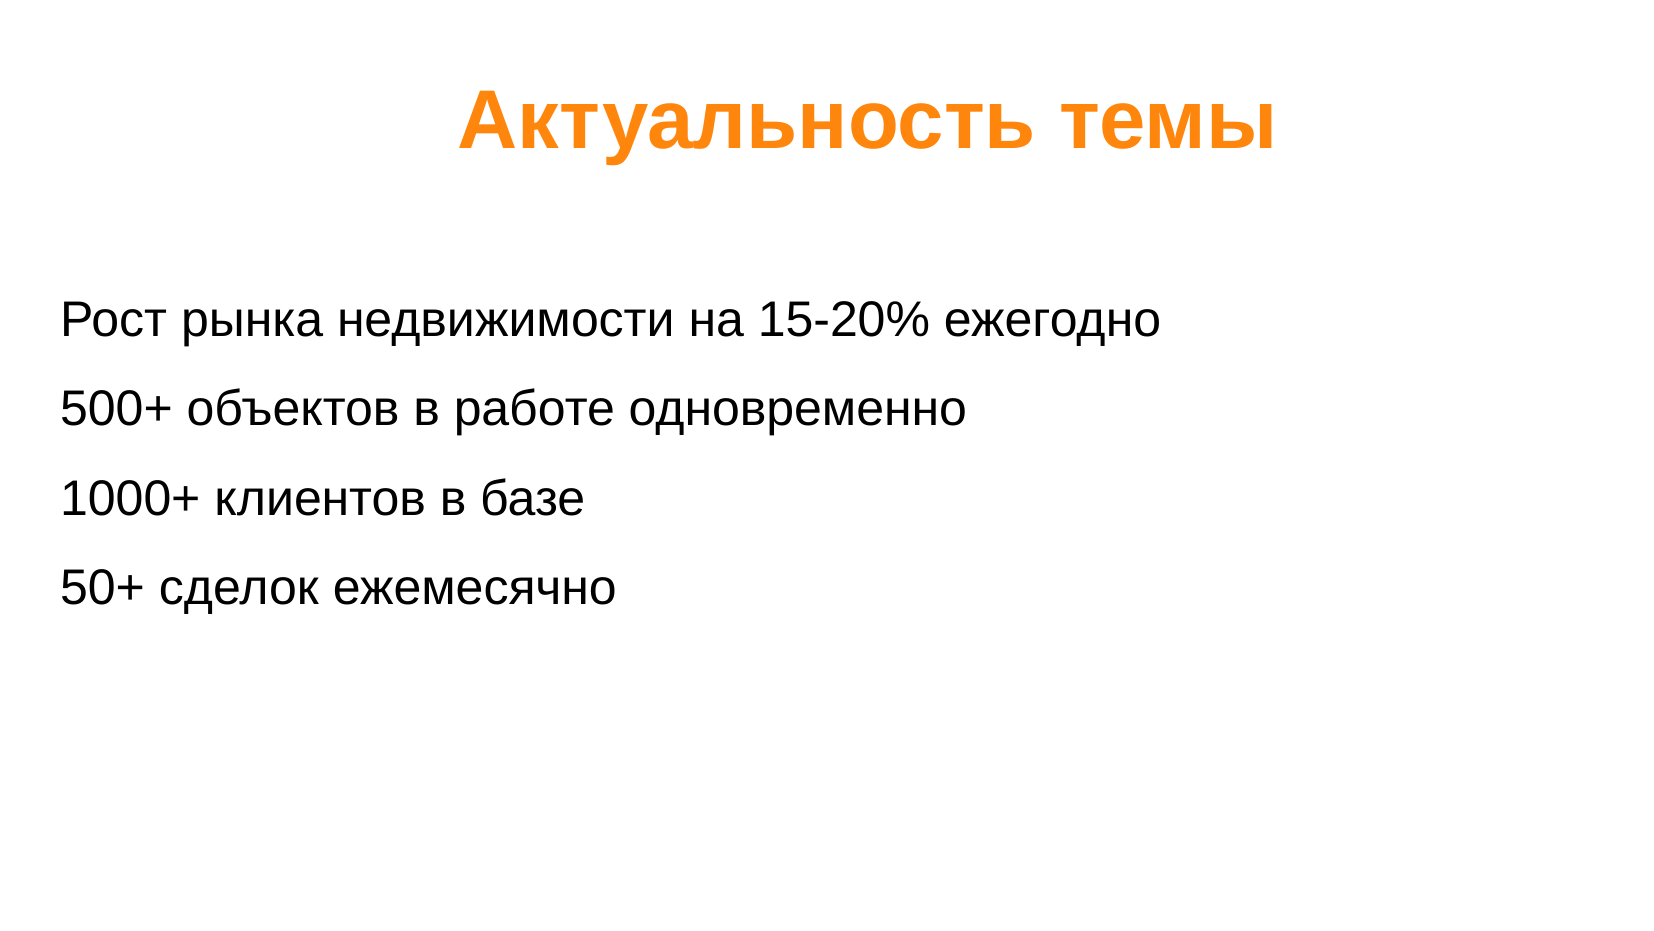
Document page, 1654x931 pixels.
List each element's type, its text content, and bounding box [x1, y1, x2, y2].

title Актуальность темы [289, 12, 1447, 218]
list Рост рынка недвижимости на 15-20% ежегодно 500+ объектов в работе одновременно 1000+ клиентов в базе 50+ сделок ежемесячно [60, 286, 1549, 826]
